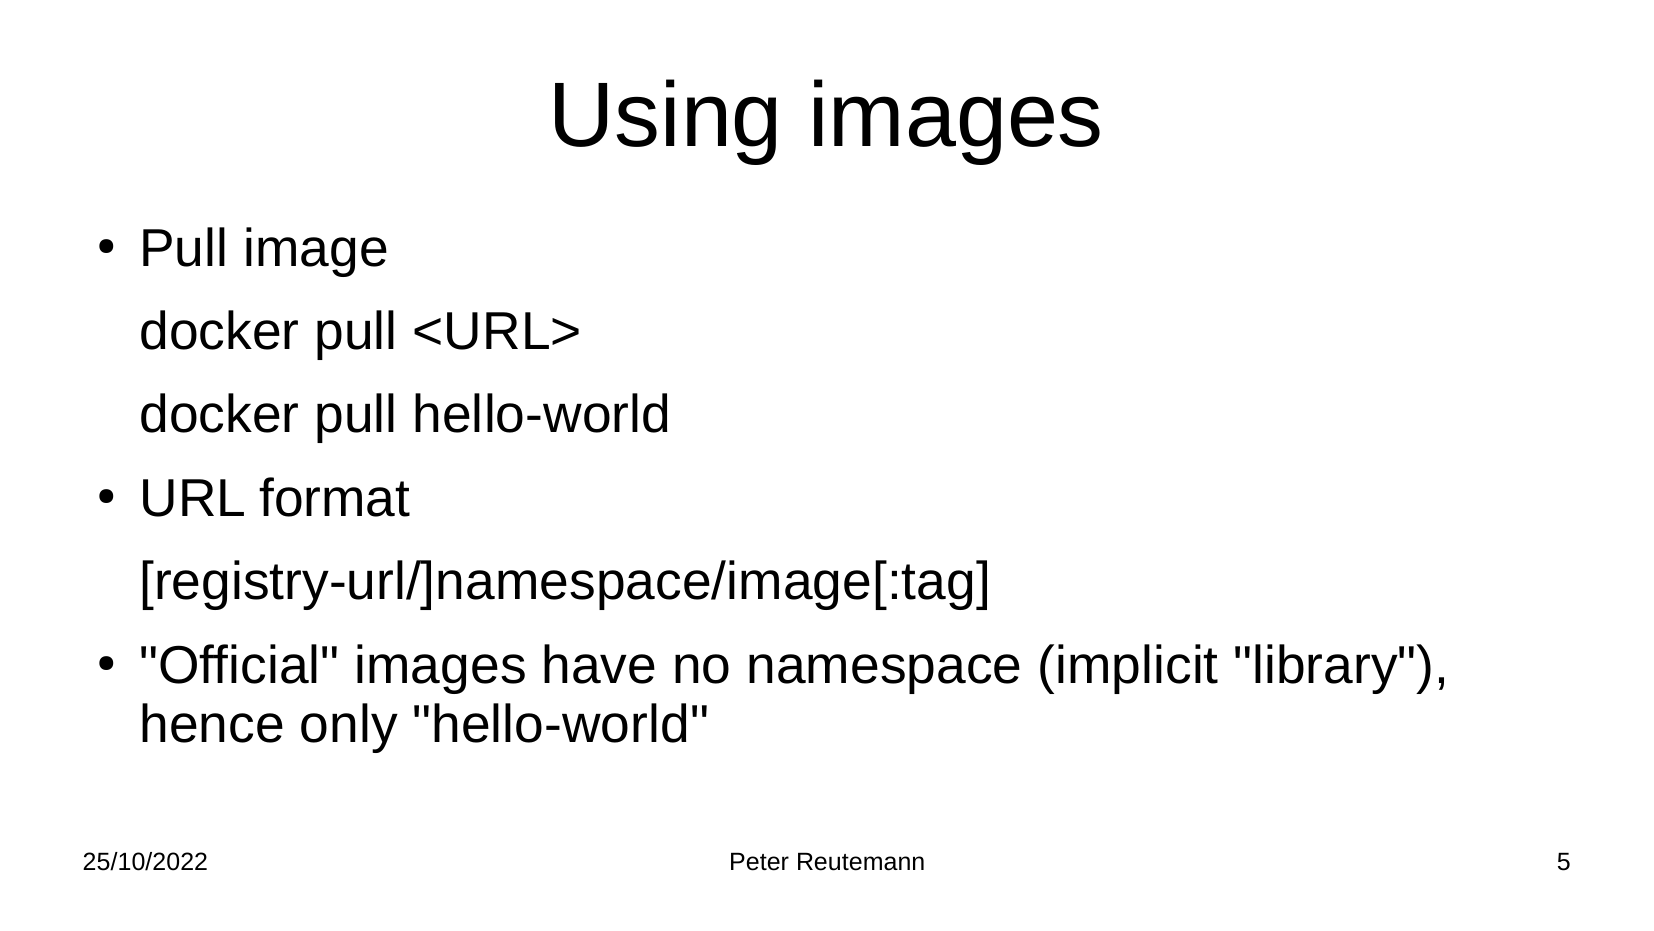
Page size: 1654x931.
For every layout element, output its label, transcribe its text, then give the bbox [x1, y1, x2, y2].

list Pull image docker pull <URL> docker pull hello-world URL format [registry-url/]namespace/image[:tag] "Official" images have no namespace (implicit "library"), hence only "hello-world" [82, 217, 1571, 758]
title Using images [82, 37, 1571, 193]
